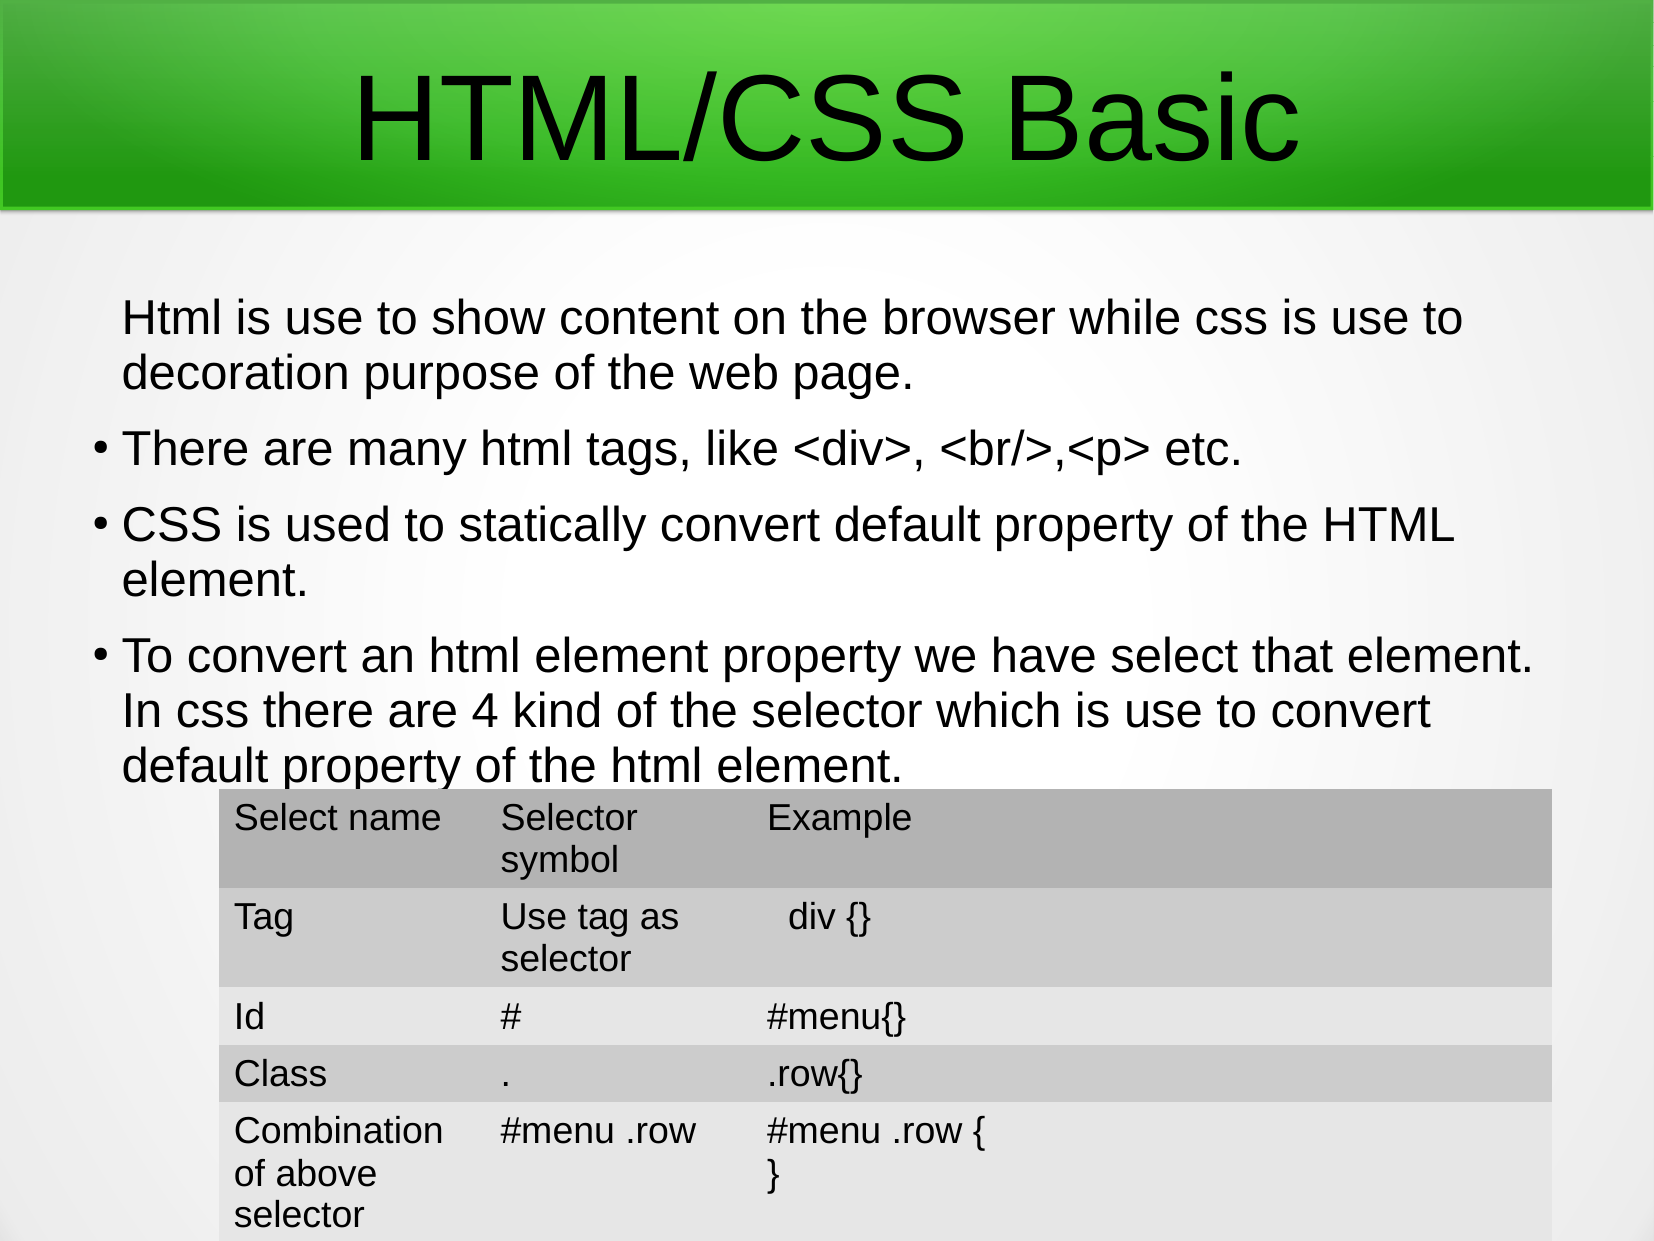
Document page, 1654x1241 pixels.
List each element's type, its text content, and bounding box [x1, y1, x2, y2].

table_cell # [486, 987, 752, 1045]
table_cell Class [219, 1045, 486, 1102]
table_cell .row{} [752, 1045, 1552, 1102]
table_cell Use tag as selector [486, 888, 752, 987]
table_cell Tag [219, 888, 486, 987]
table_cell #menu .row { } [752, 1102, 1552, 1241]
table_header Selector symbol [486, 789, 752, 888]
table_cell Combination of above selector [219, 1102, 486, 1241]
table_cell div {} [752, 888, 1552, 987]
table_cell Id [219, 987, 486, 1045]
title HTML/CSS Basic [82, 47, 1571, 189]
table_header Example [752, 789, 1552, 888]
table_cell #menu{} [752, 987, 1552, 1045]
table_cell . [486, 1045, 752, 1102]
list Html is use to show content on the browser while css is use to decoration purpose of the web page. There are many html tags, like <div>, <br/>,<p> etc. CSS is used to statically convert default property of the HTML element. To convert an html element property we have select that element. In css there are 4 kind of the selector which is use to convert default property of the html element. [82, 290, 1571, 1010]
table_header Select name [219, 789, 486, 888]
table_cell #menu .row [486, 1102, 752, 1241]
